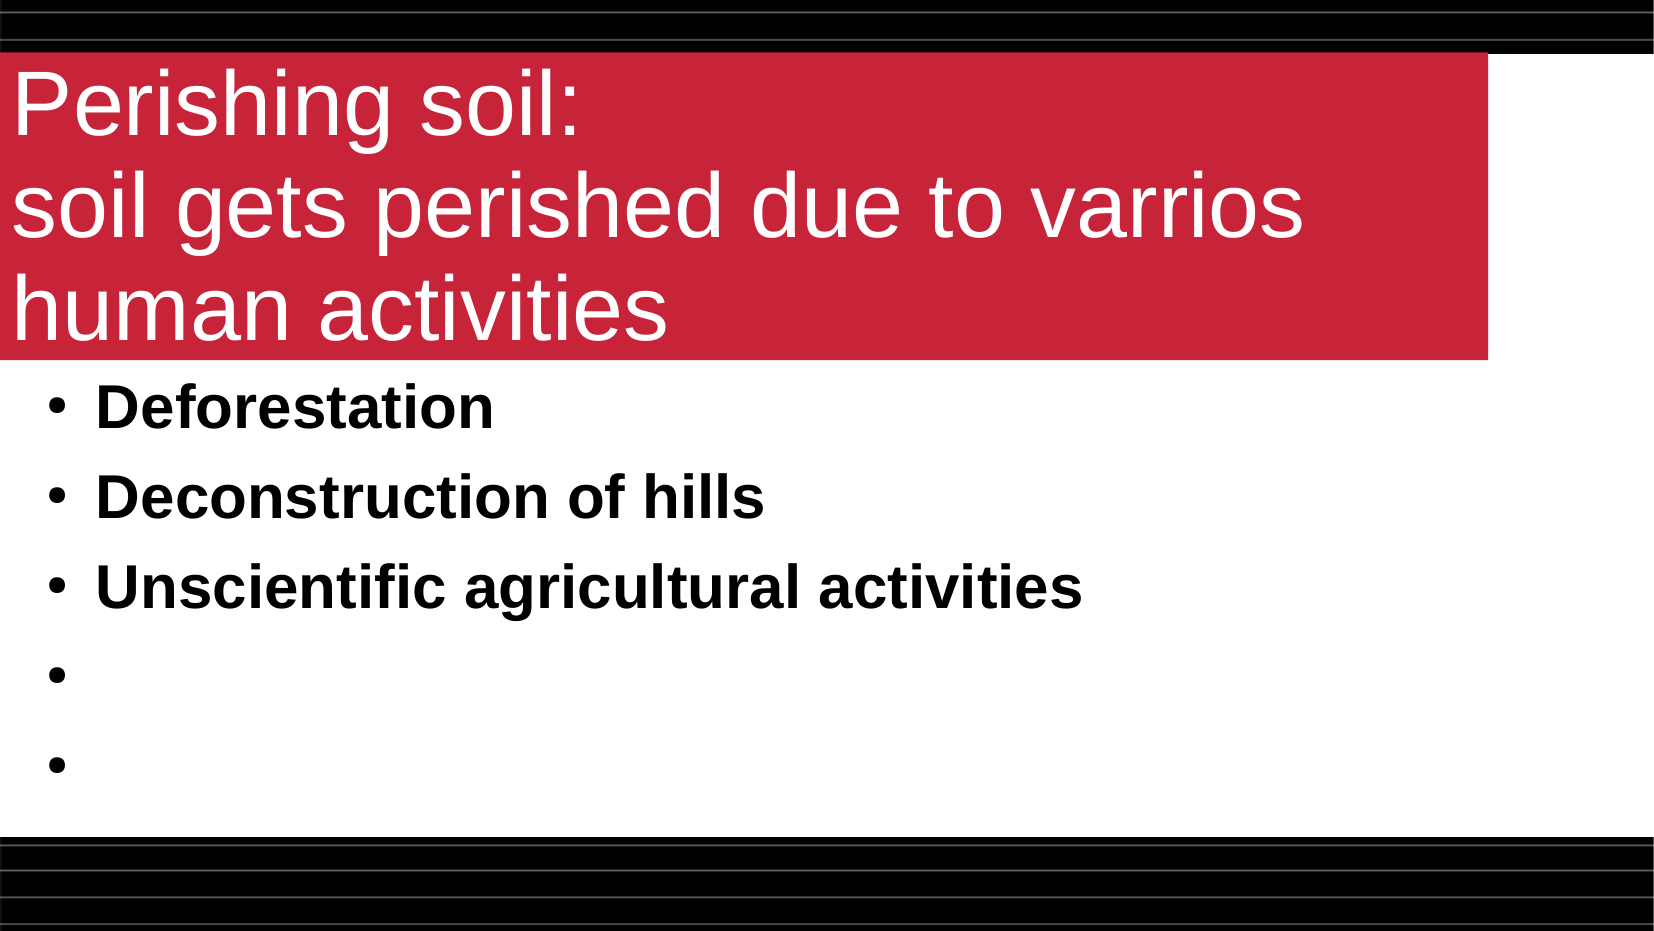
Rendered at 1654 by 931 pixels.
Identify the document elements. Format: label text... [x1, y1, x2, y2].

title Perishing soil: soil gets perished due to varrios human activities [0, 52, 1489, 361]
list Deforestation Deconstruction of hills Unscientific agricultural activities [30, 372, 1126, 811]
picture [0, 0, 1654, 54]
picture [0, 837, 1654, 931]
